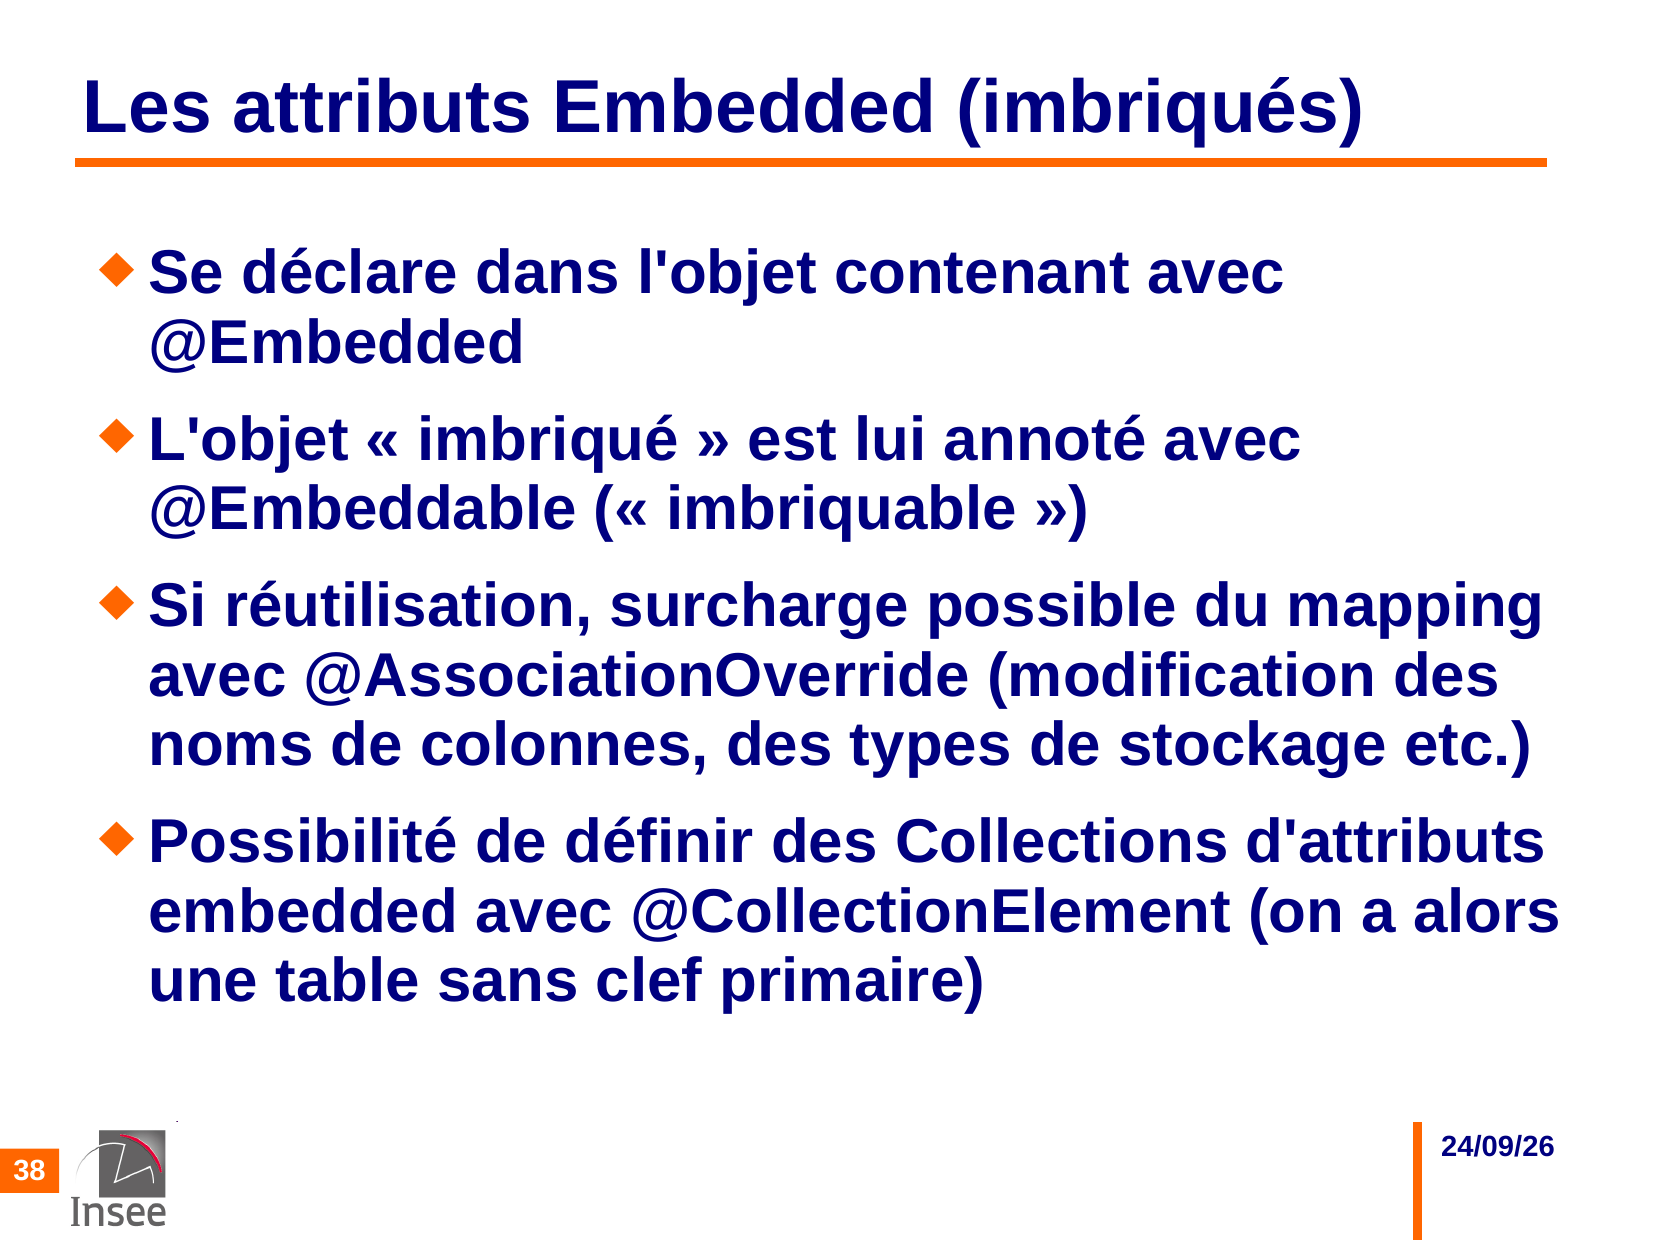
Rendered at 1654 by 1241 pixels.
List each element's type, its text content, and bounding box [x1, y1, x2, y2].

list Se déclare dans l'objet contenant avec @Embedded L'objet « imbriqué » est lui annoté avec @Embeddable (« imbriquable ») Si réutilisation, surcharge possible du mapping avec @AssociationOverride (modification des noms de colonnes, des types de stockage etc.) Possibilité de définir des Collections d'attributs embedded avec @CollectionElement (on a alors une table sans clef primaire) [82, 237, 1571, 1099]
title Les attributs Embedded (imbriqués) [82, 49, 1619, 163]
picture [62, 1121, 178, 1241]
